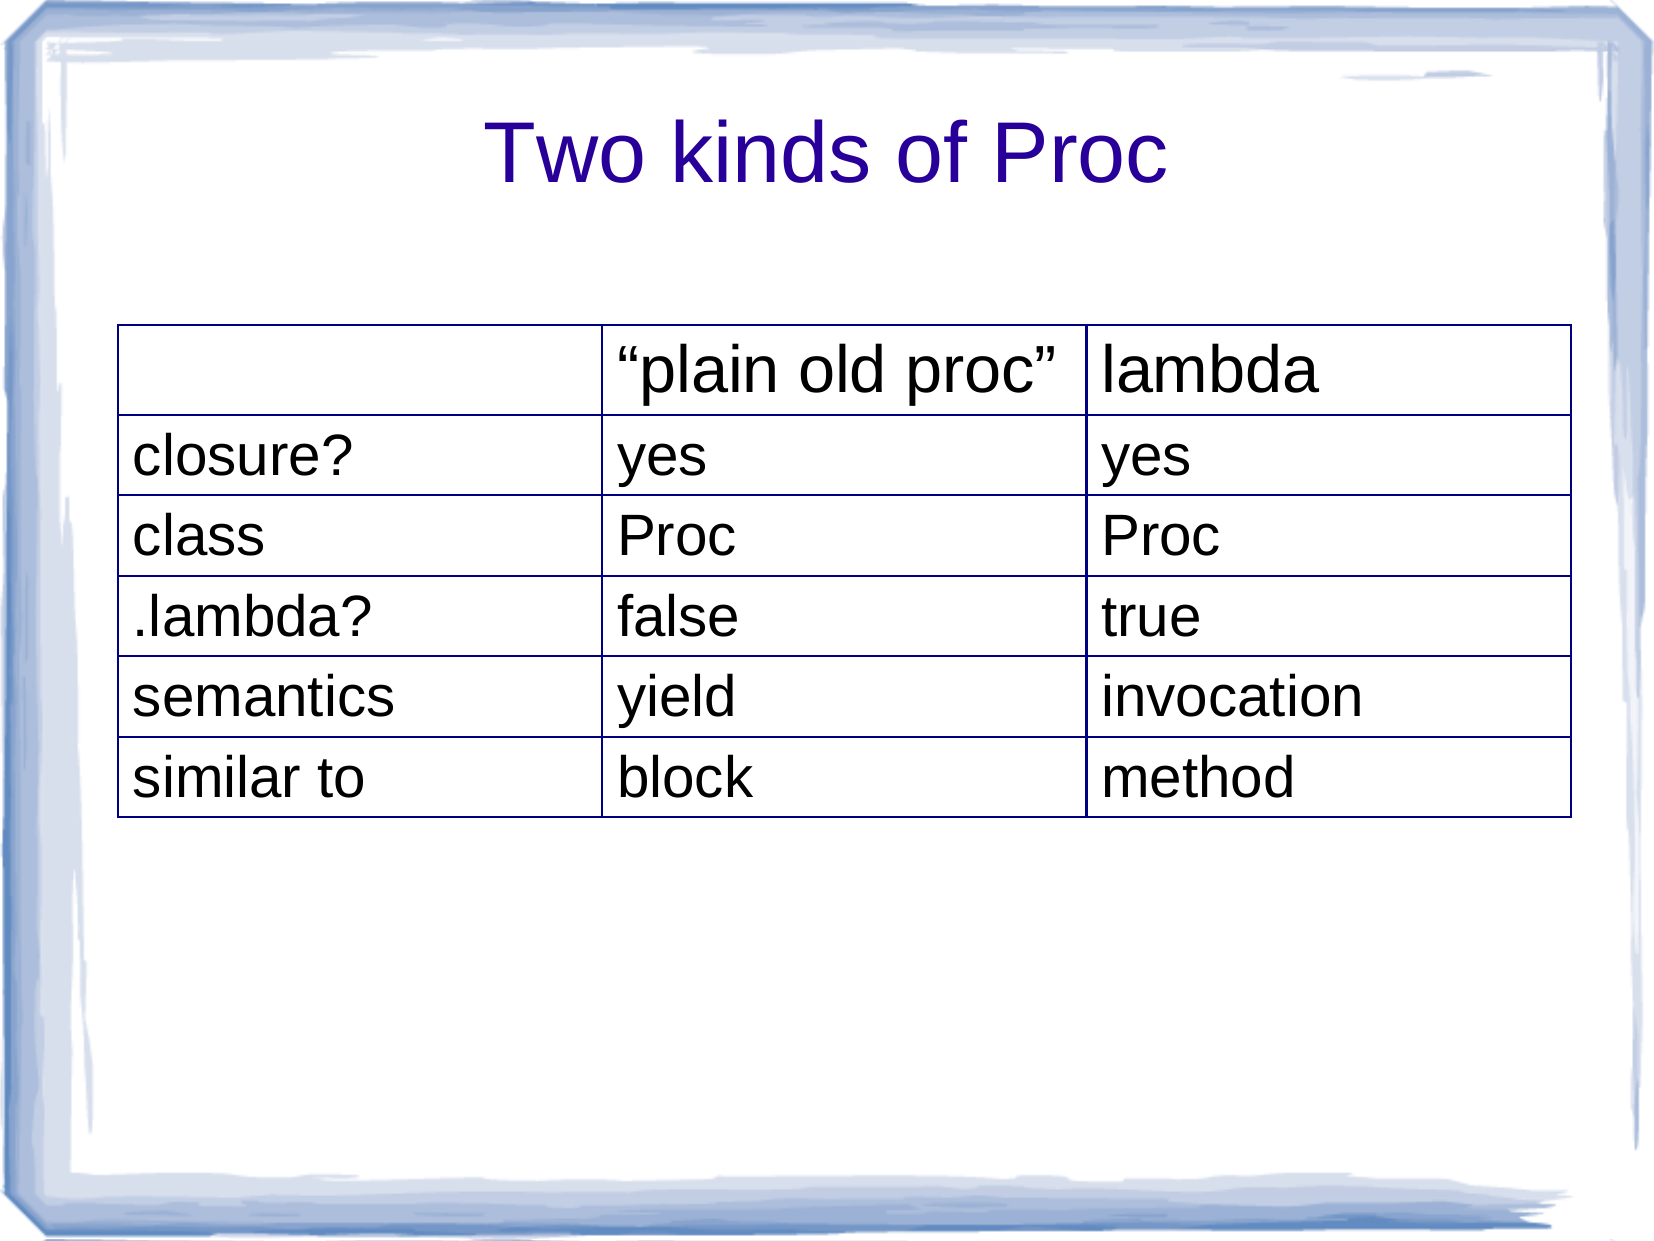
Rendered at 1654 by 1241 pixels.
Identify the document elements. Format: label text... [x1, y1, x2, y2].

table_cell Proc [1088, 496, 1570, 575]
table_cell similar to [119, 738, 601, 816]
table_cell yield [603, 657, 1085, 736]
table_cell .lambda? [119, 577, 601, 655]
table_cell yes [603, 416, 1085, 494]
table_cell false [603, 577, 1085, 655]
table_cell invocation [1088, 657, 1570, 736]
table_cell Proc [603, 496, 1085, 575]
table_cell true [1088, 577, 1570, 655]
table_cell yes [1088, 416, 1570, 494]
table_cell class [119, 496, 601, 575]
title Two kinds of Proc [82, 49, 1571, 257]
picture [0, 0, 1654, 1241]
table_cell method [1088, 738, 1570, 816]
table_header [119, 326, 601, 414]
table_cell closure? [119, 416, 601, 494]
table_cell block [603, 738, 1085, 816]
table_header “plain old proc” [603, 326, 1085, 414]
table_header lambda [1088, 326, 1570, 414]
table_cell semantics [119, 657, 601, 736]
